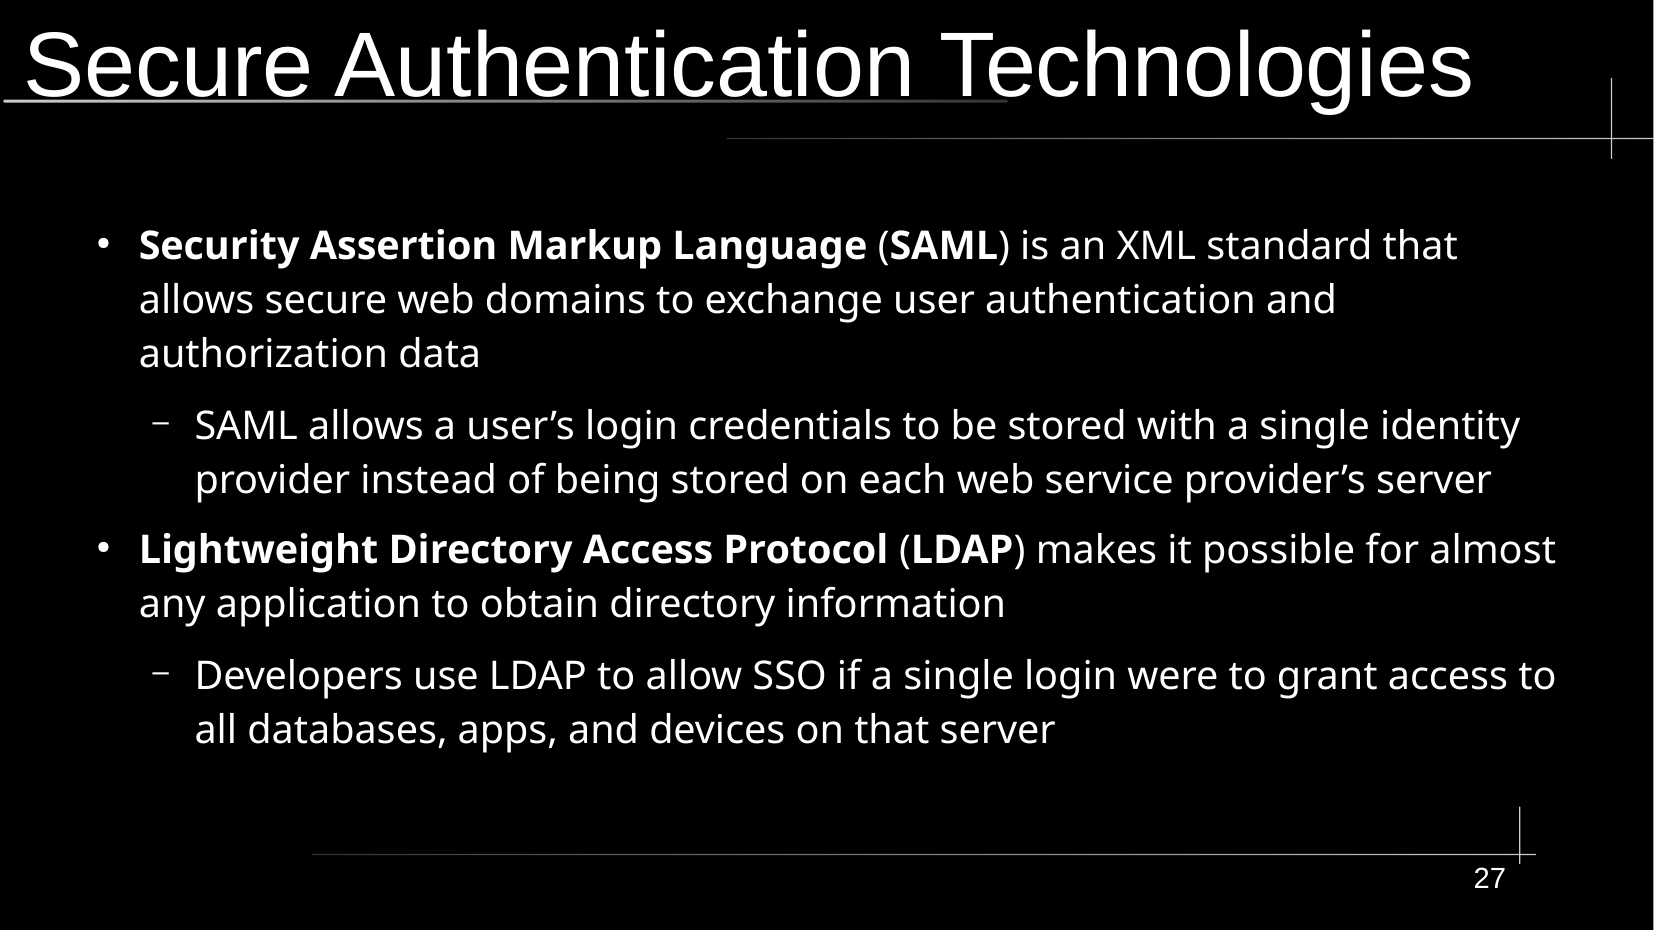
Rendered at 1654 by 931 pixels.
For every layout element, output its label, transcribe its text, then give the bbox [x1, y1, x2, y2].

list Security Assertion Markup Language (SAML) is an XML standard that allows secure web domains to exchange user authentication and authorization data SAML allows a user’s login credentials to be stored with a single identity provider instead of being stored on each web service provider’s server Lightweight Directory Access Protocol (LDAP) makes it possible for almost any application to obtain directory information Developers use LDAP to allow SSO if a single login were to grant access to all databases, apps, and devices on that server [82, 217, 1571, 758]
title Secure Authentication Technologies [23, 11, 1589, 119]
